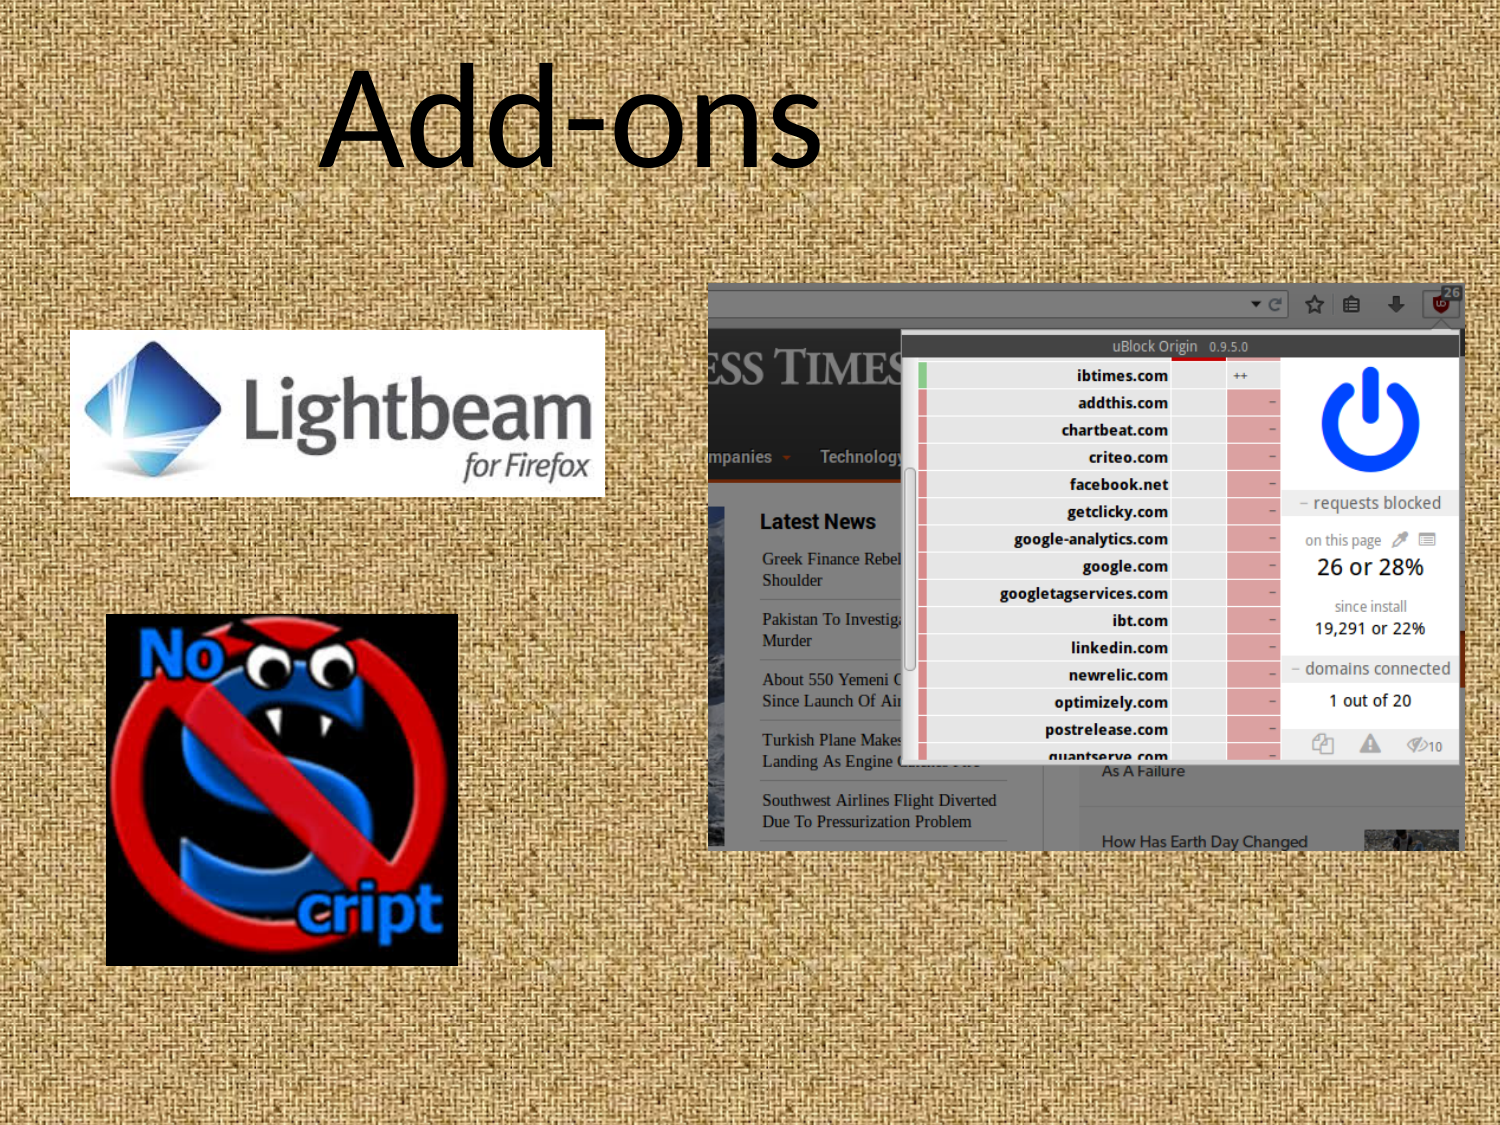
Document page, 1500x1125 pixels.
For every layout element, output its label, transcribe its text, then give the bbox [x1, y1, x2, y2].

title Add-ons [318, 36, 1217, 225]
picture [0, 0, 1500, 1125]
